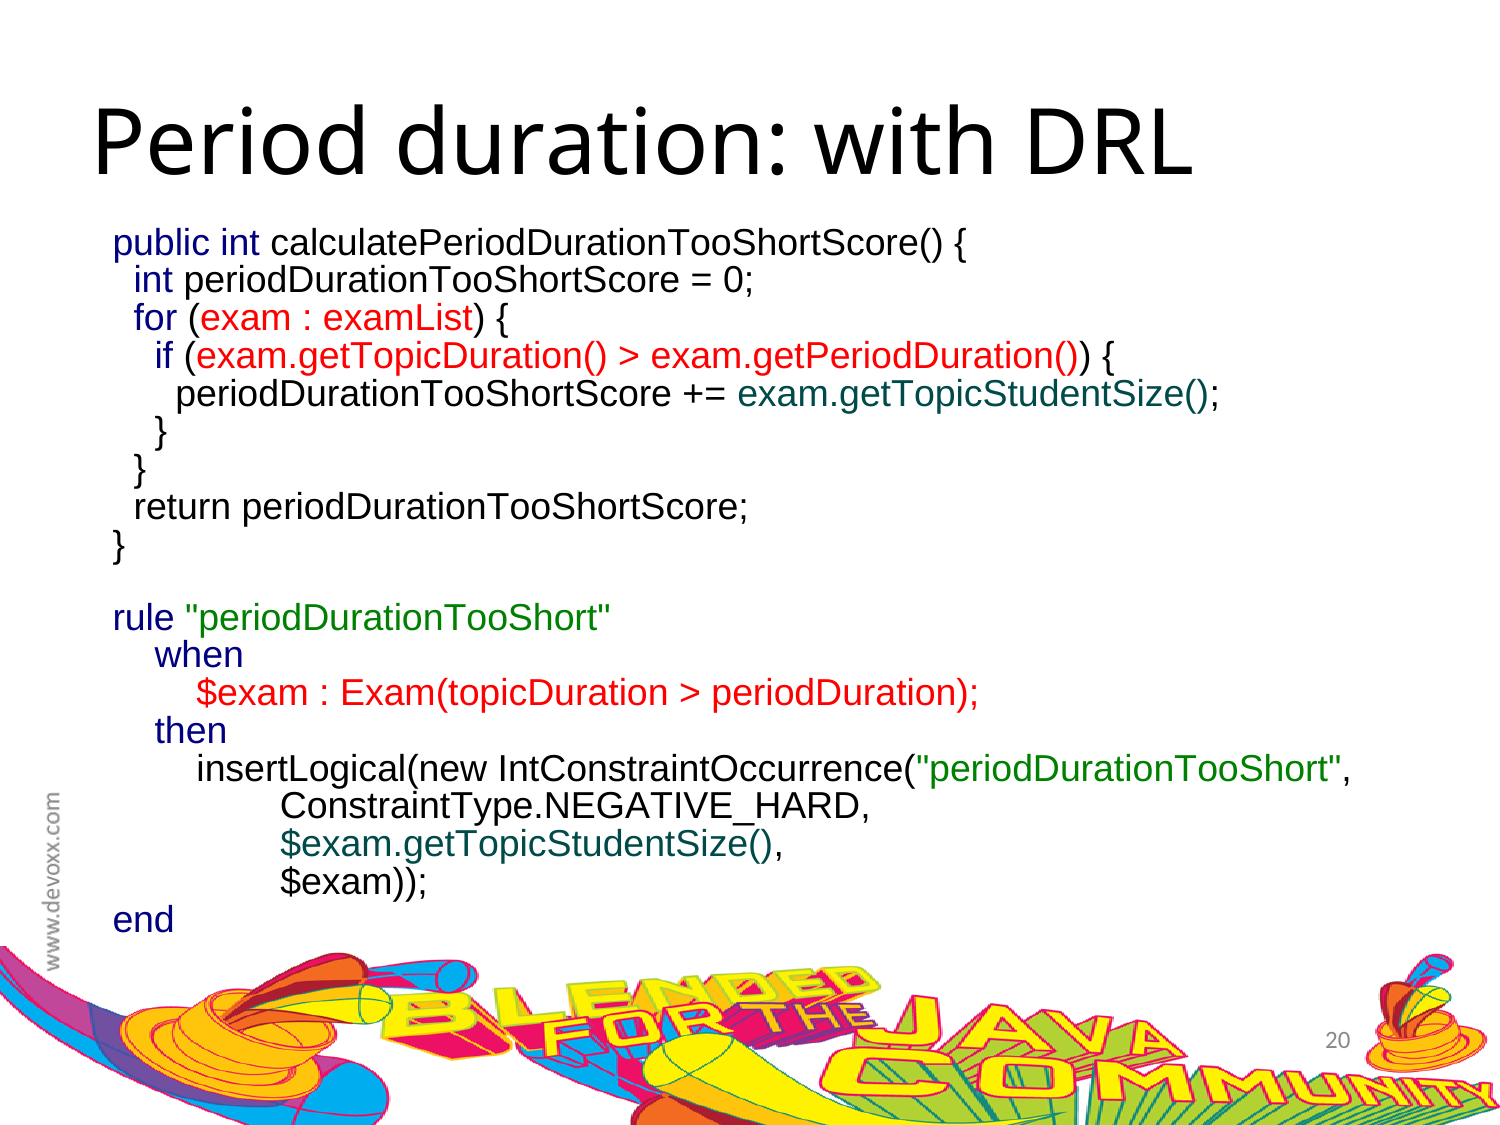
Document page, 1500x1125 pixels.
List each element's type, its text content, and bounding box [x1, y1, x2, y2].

title Period duration: with DRL [75, 45, 1426, 233]
picture [0, 757, 1500, 1125]
text_box rule "periodDurationTooShort" when $exam : Exam(topicDuration > periodDuration); then insertLogical(new IntConstraintOccurrence("periodDurationTooShort", ConstraintType.NEGATIVE_HARD, $exam.getTopicStudentSize(), $exam)); end [112, 600, 1388, 944]
text_box public int calculatePeriodDurationTooShortScore() { int periodDurationTooShortScore = 0; for (exam : examList) { if (exam.getTopicDuration() > exam.getPeriodDuration()) { periodDurationTooShortScore += exam.getTopicStudentSize(); } } return periodDurationTooShortScore; } [112, 224, 1388, 569]
